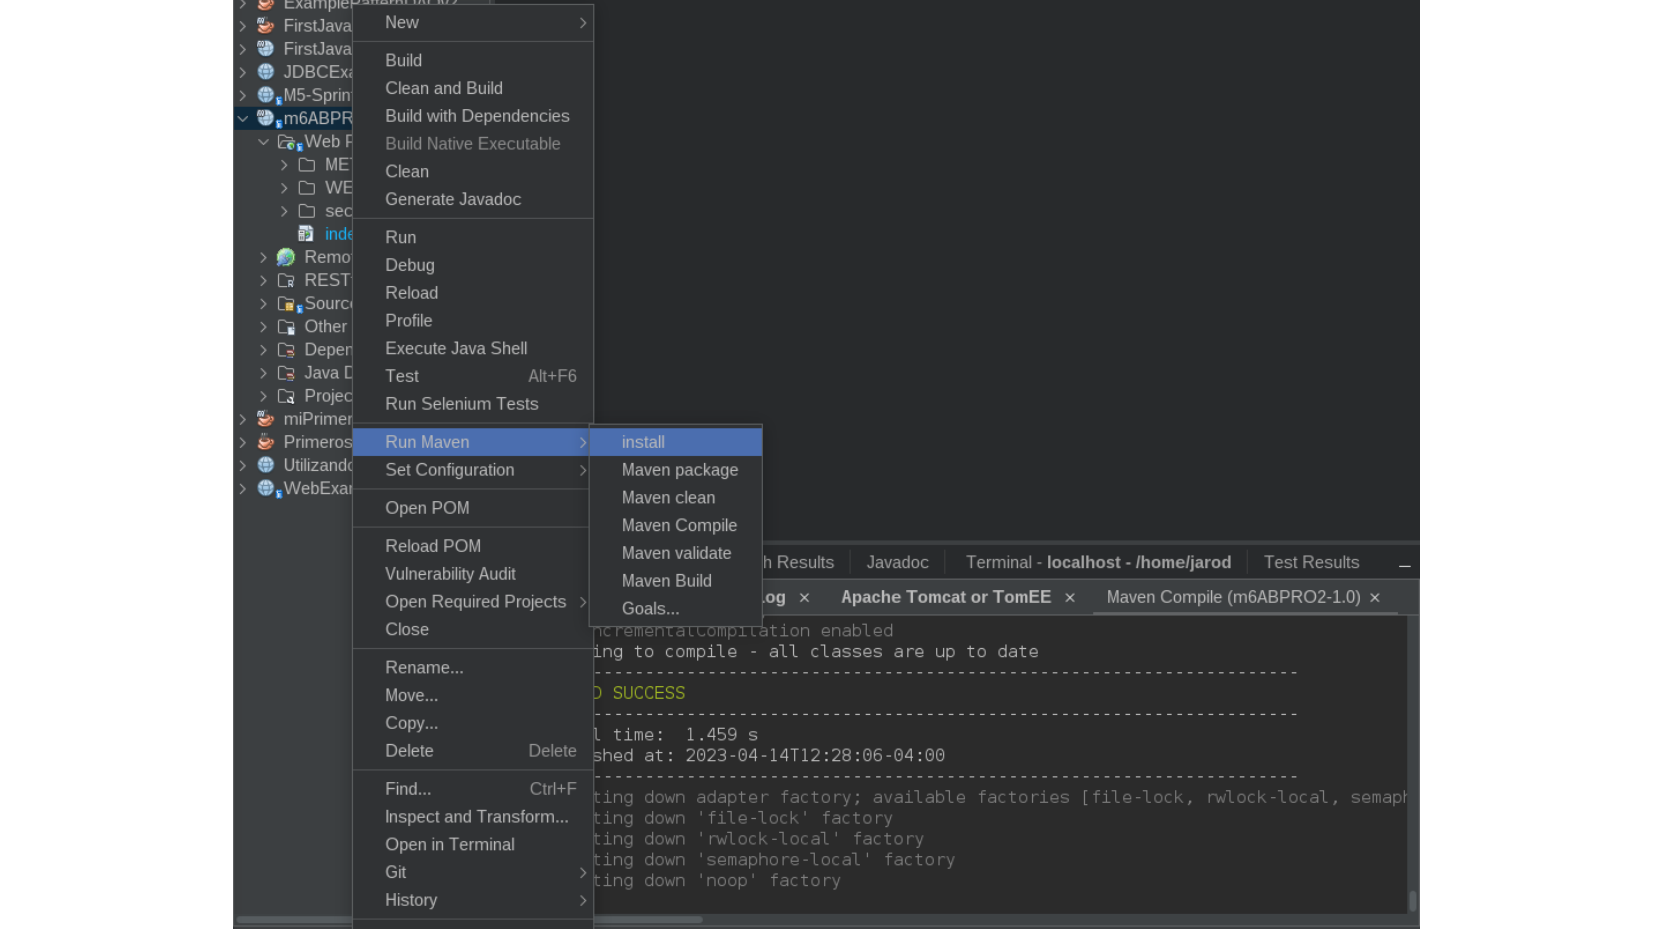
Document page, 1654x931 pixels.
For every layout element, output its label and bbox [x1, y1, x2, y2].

picture [233, 0, 1420, 929]
